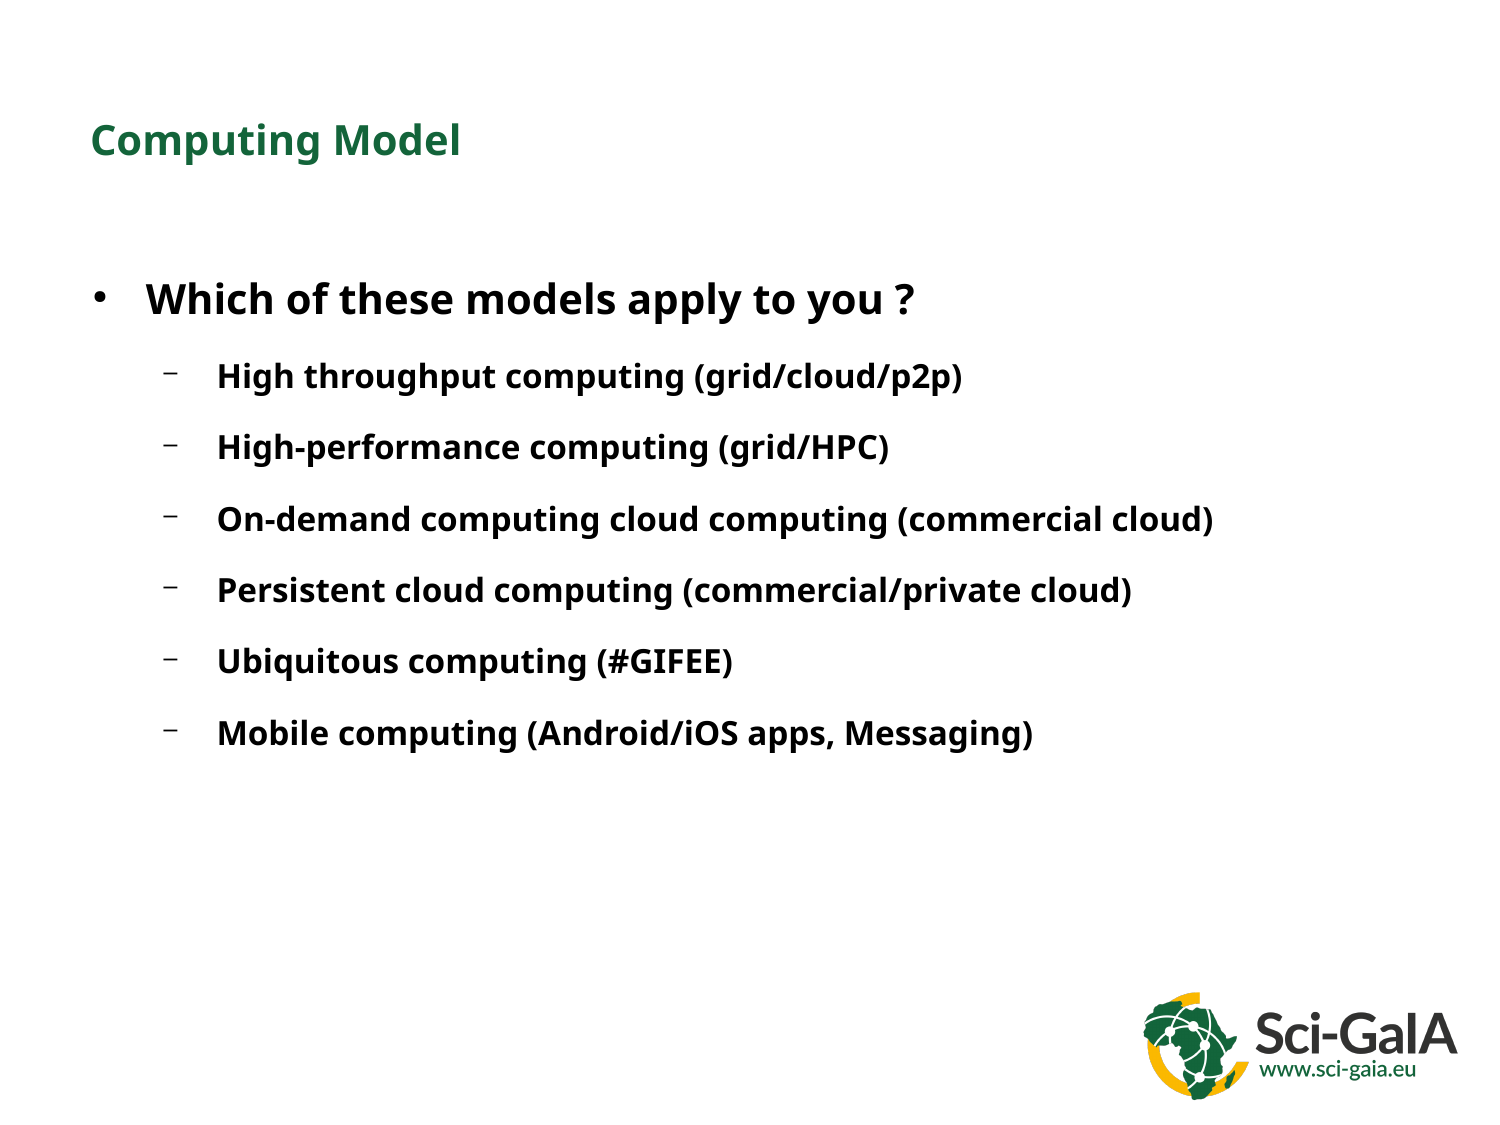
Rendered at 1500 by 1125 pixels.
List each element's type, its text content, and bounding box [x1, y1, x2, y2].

list Which of these models apply to you ? High throughput computing (grid/cloud/p2p) High-performance computing (grid/HPC) On-demand computing cloud computing (commercial cloud) Persistent cloud computing (commercial/private cloud) Ubiquitous computing (#GIFEE) Mobile computing (Android/iOS apps, Messaging) [75, 263, 1425, 916]
title Computing Model [75, 44, 1425, 233]
picture [1137, 985, 1466, 1106]
